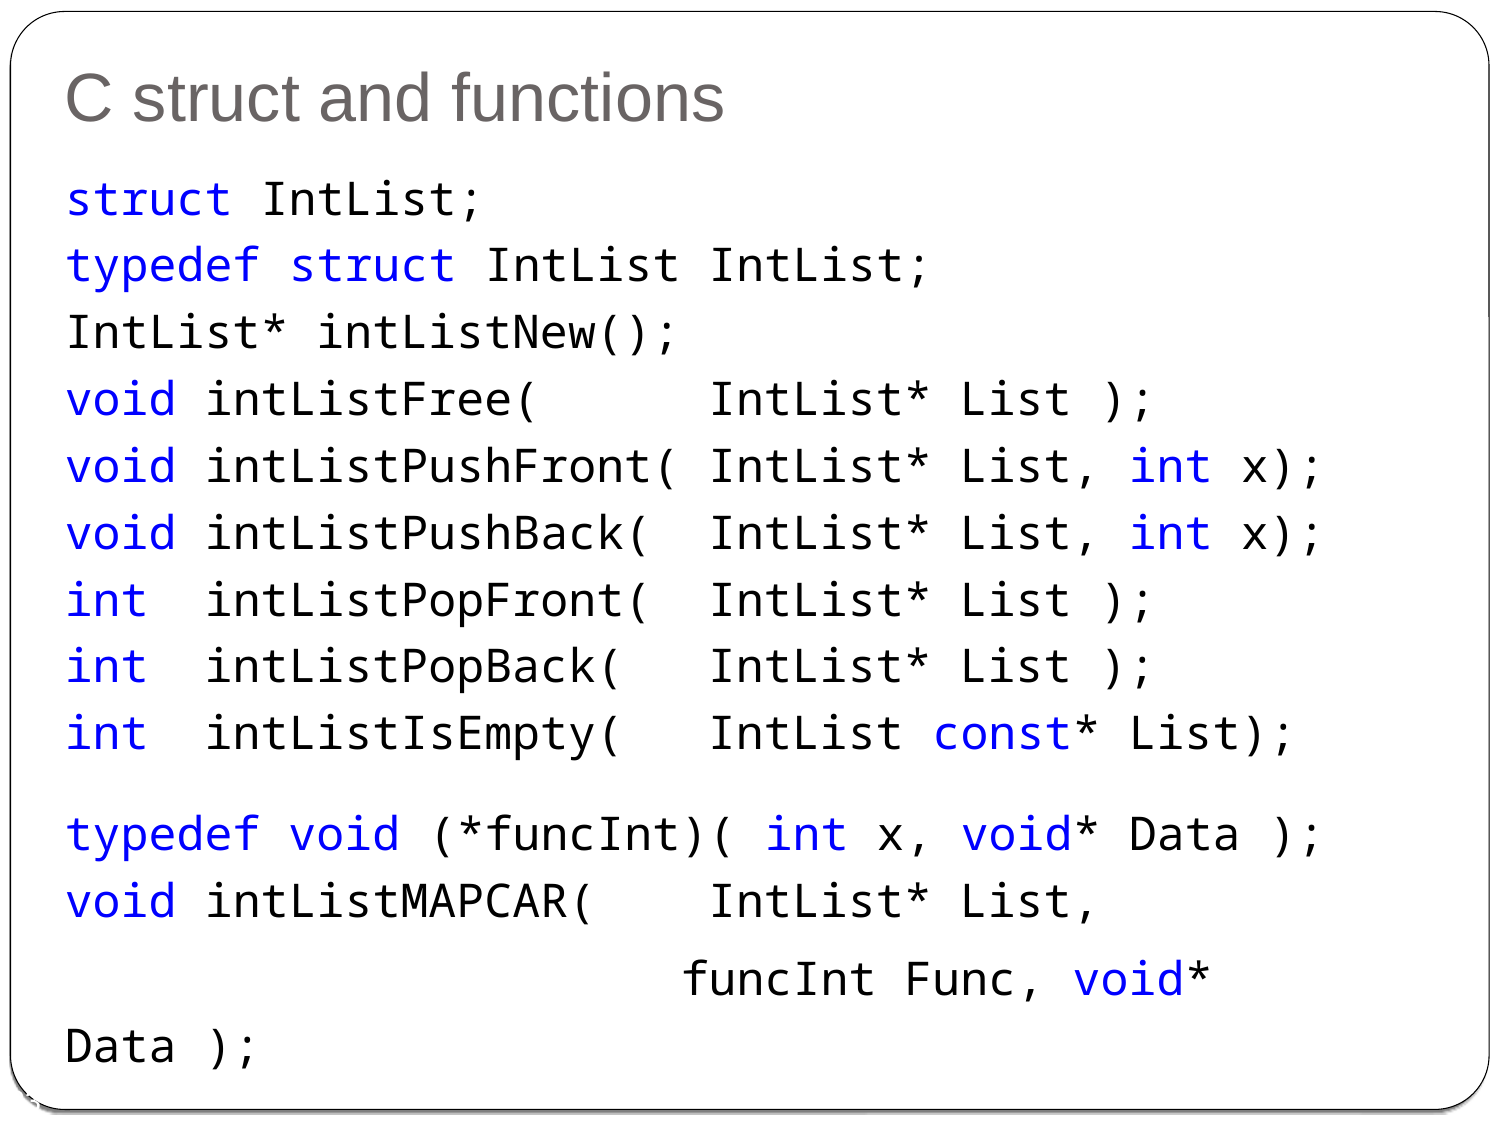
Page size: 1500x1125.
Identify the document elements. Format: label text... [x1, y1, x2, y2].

slide_number <number> [0, 1074, 50, 1125]
list struct IntList; typedef struct IntList IntList; IntList* intListNew(); void intListFree( IntList* List ); void intListPushFront( IntList* List, int x); void intListPushBack( IntList* List, int x); int intListPopFront( IntList* List ); int intListPopBack( IntList* List ); int intListIsEmpty( IntList const* List); typedef void (*funcInt)( int x, void* Data ); void intListMAPCAR( IntList* List, funcInt Func, void* Data ); [50, 149, 1450, 1088]
title C struct and functions [50, 45, 1450, 149]
